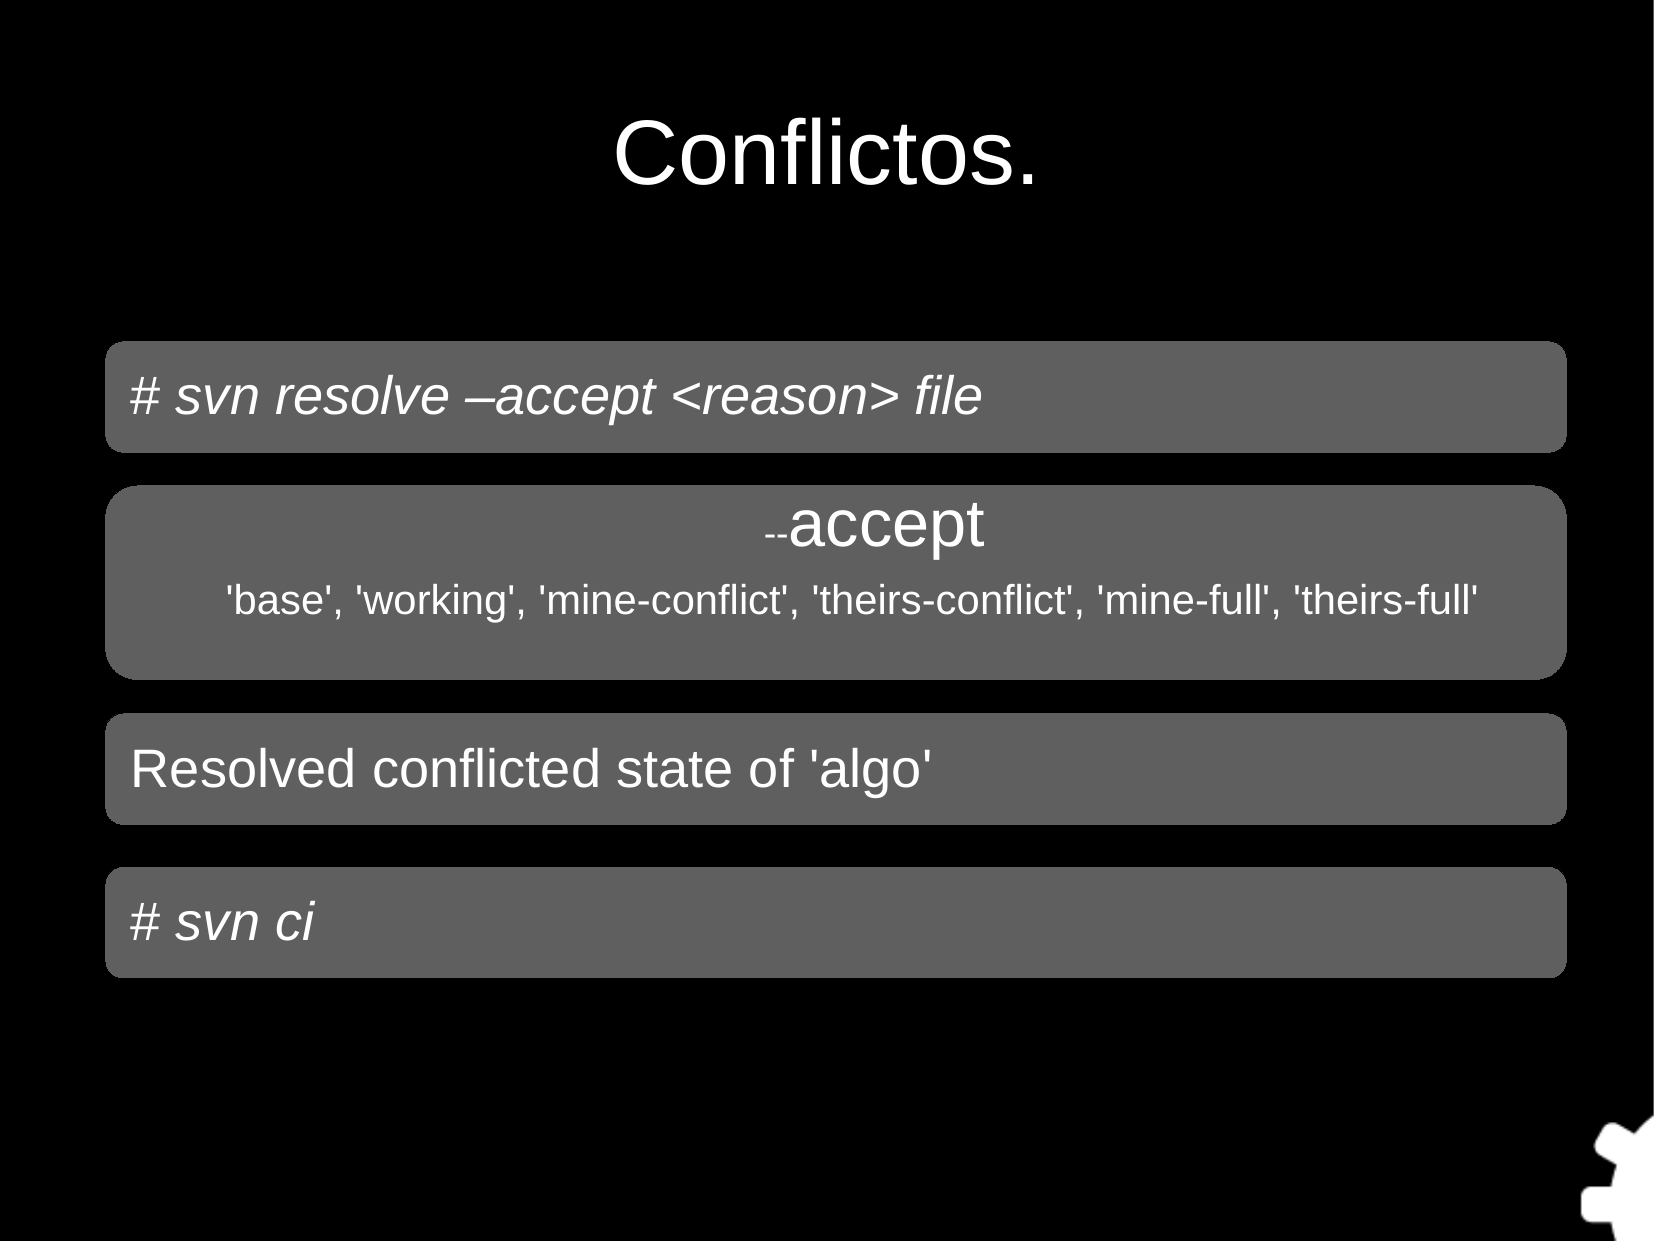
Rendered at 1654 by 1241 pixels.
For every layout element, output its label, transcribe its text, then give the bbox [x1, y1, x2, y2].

text_box 'base', 'working', 'mine-conflict', 'theirs-conflict', 'mine-full', 'theirs-full' [199, 568, 1550, 710]
text_box [1001, 484, 1568, 677]
text_box # svn ci [115, 884, 1581, 960]
text_box [104, 340, 1568, 454]
text_box [104, 712, 1568, 826]
text_box Resolved conflicted state of 'algo' [115, 730, 1581, 806]
text_box # svn resolve –accept <reason> file [115, 358, 1581, 434]
text_box [104, 484, 748, 681]
picture [0, 0, 1654, 1241]
title Conflictos. [82, 49, 1571, 257]
text_box --accept [748, 478, 1001, 569]
text_box [104, 866, 1568, 979]
